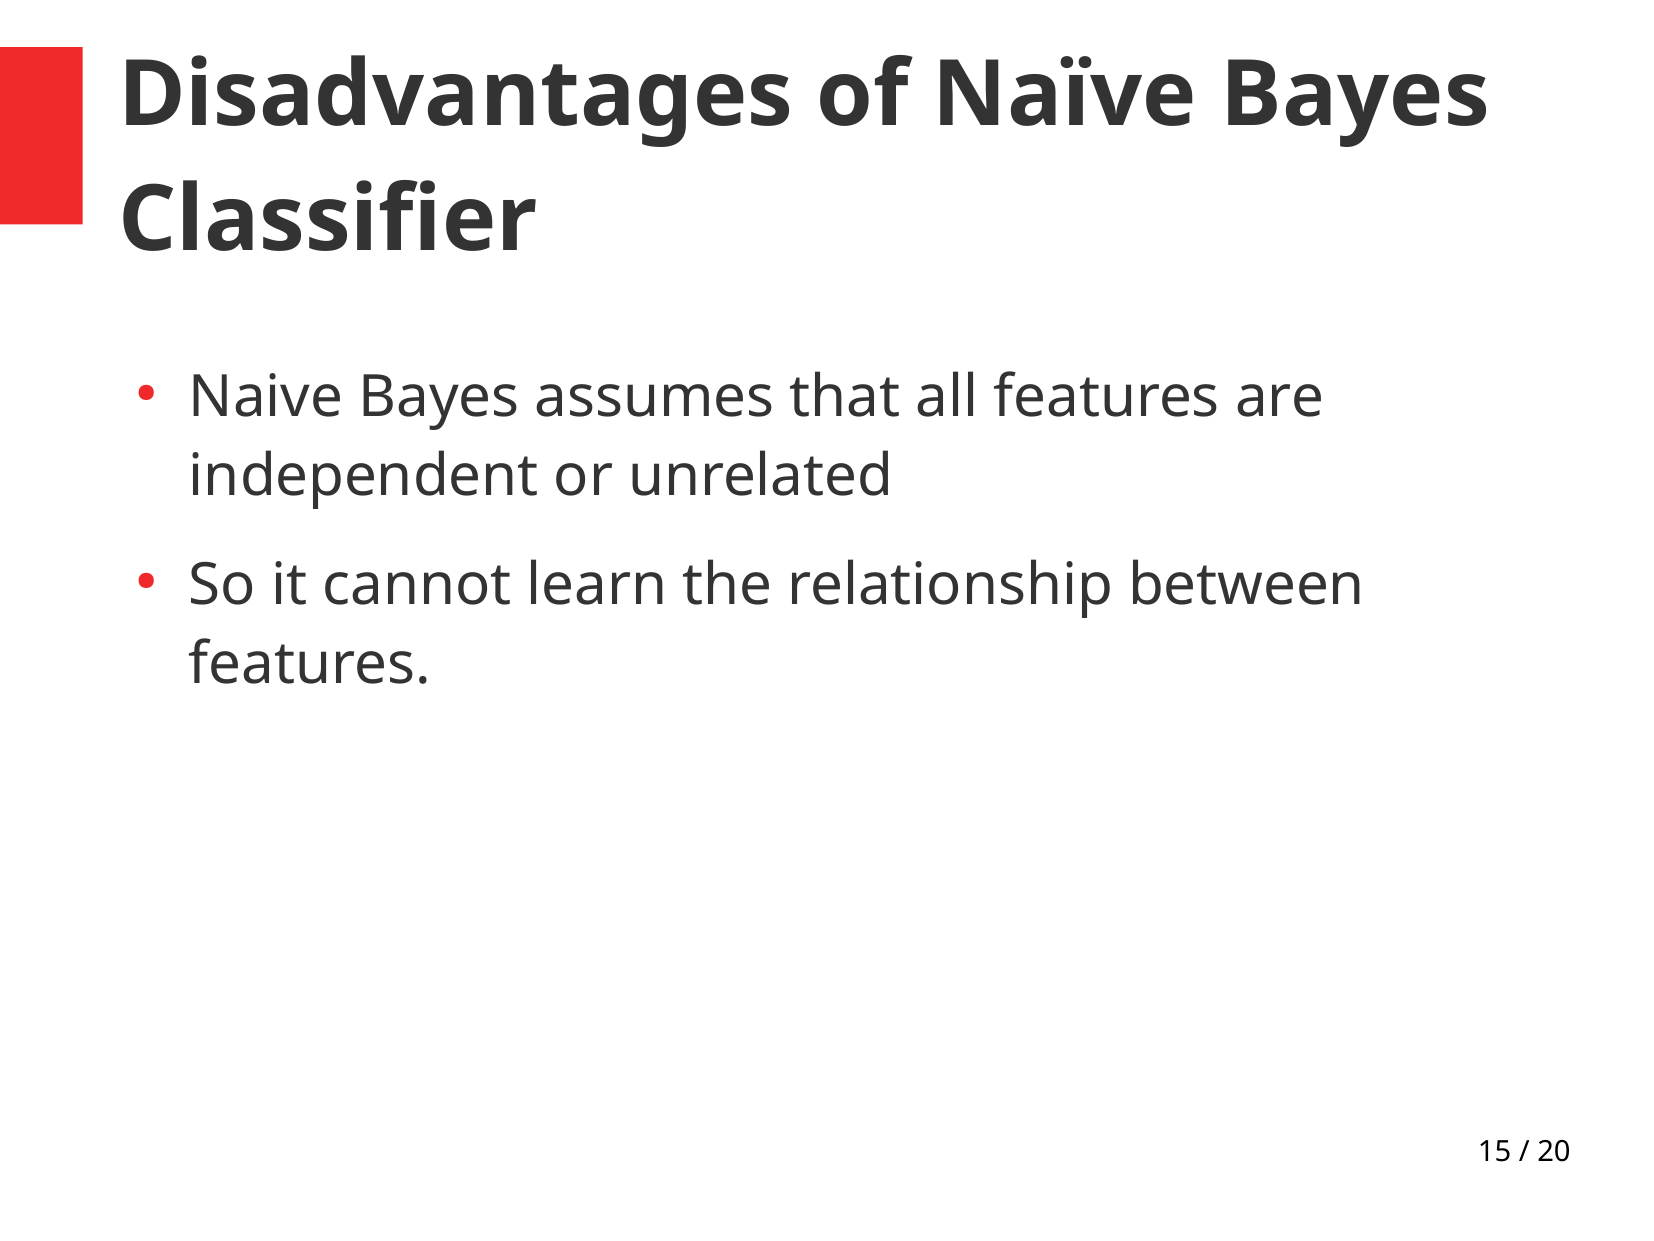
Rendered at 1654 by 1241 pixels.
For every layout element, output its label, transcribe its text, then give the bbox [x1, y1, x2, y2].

title Disadvantages of Naïve Bayes Classifier [118, 28, 1571, 278]
list Naive Bayes assumes that all features are independent or unrelated So it cannot learn the relationship between features. [118, 354, 1536, 1074]
